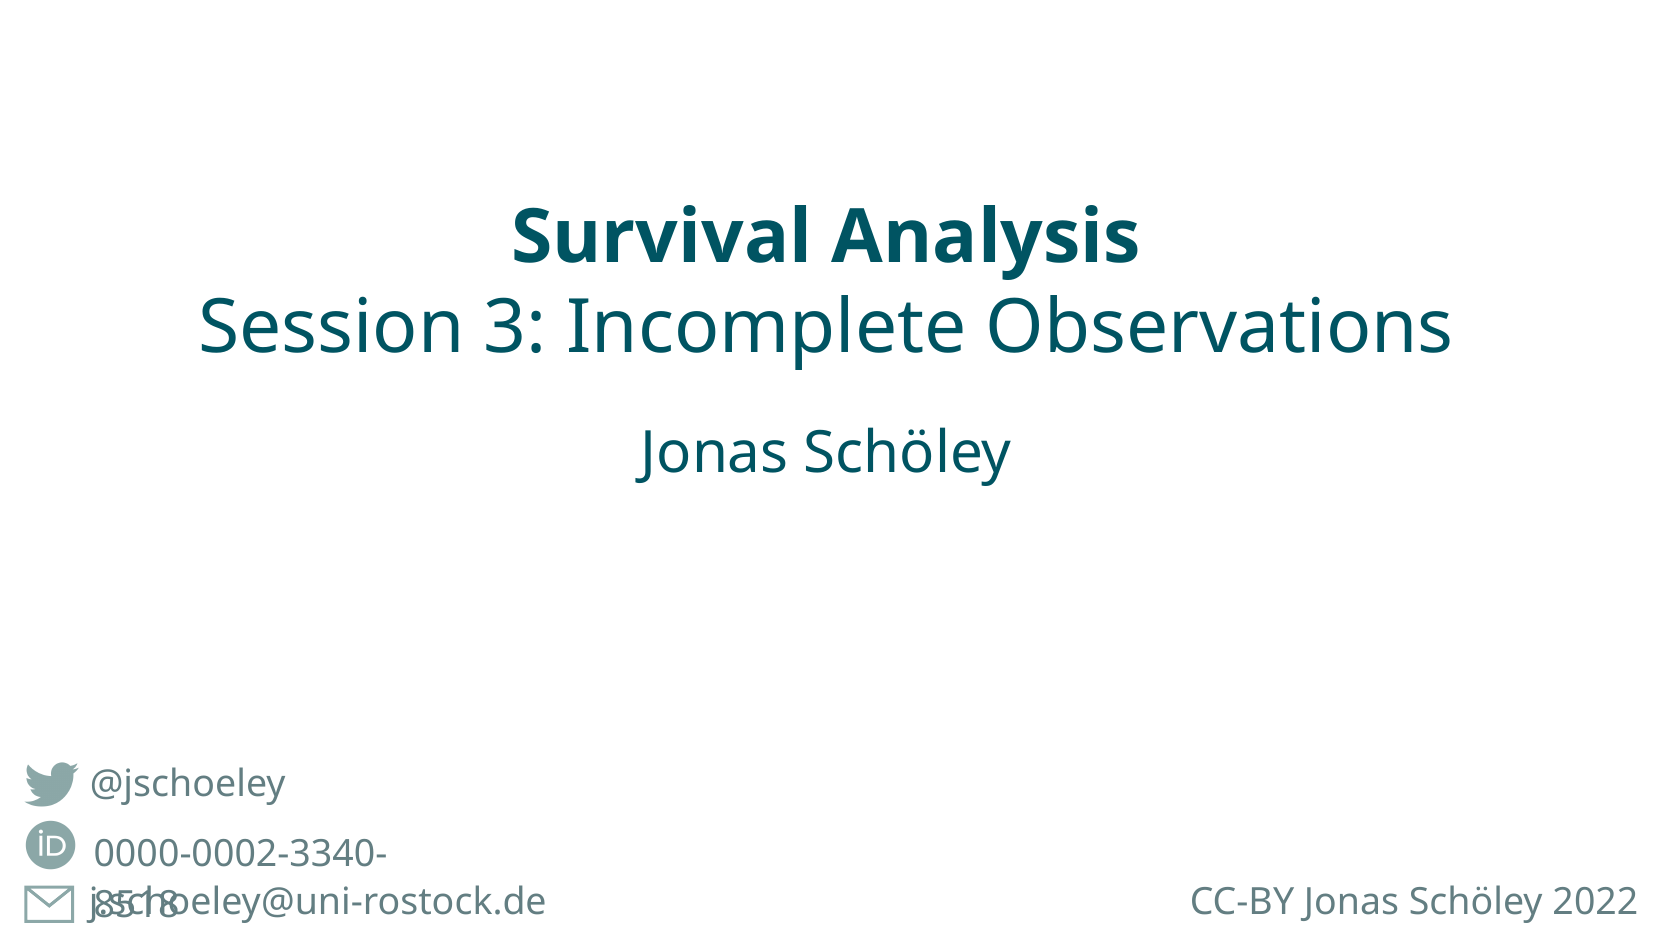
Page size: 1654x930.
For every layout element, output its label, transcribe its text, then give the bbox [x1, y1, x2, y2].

picture [23, 878, 76, 930]
subtitle Jonas Schöley [56, 398, 1597, 543]
title Survival Analysis Session 3: Incomplete Observations [56, 198, 1597, 390]
text_box CC-BY Jonas Schöley 2022 [1174, 854, 1653, 930]
text_box 0000-0002-3340-8518 [78, 818, 485, 878]
picture [25, 827, 76, 871]
text_box j.schoeley@uni-rostock.de [46, 854, 590, 930]
text_box @jschoeley [0, 736, 460, 827]
